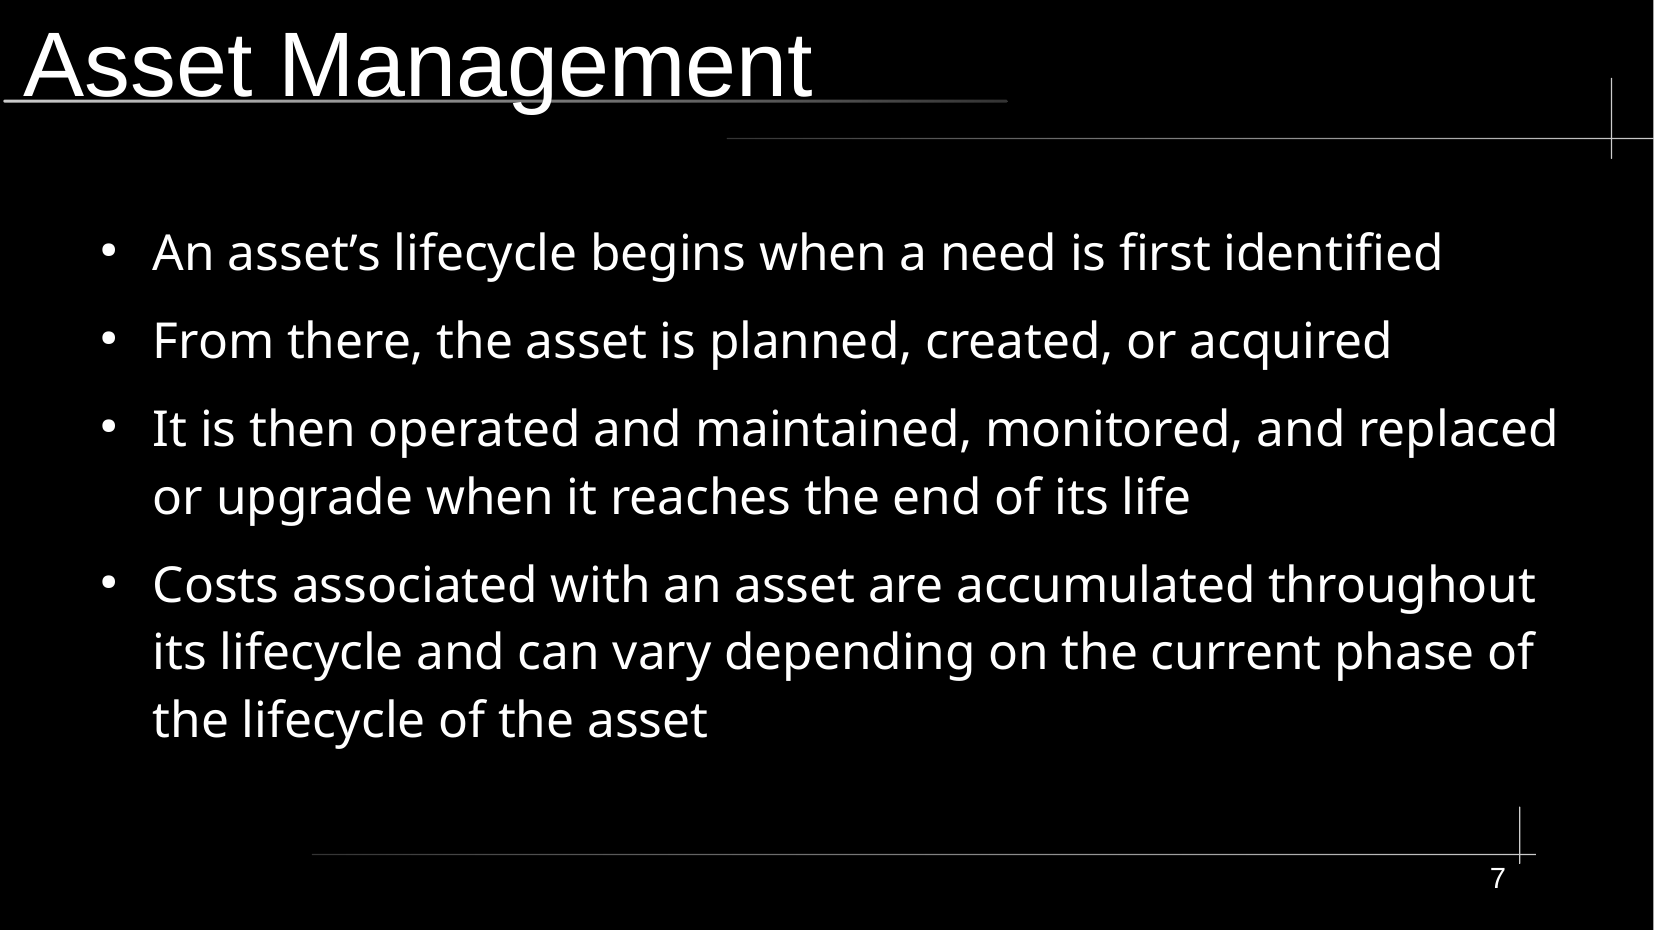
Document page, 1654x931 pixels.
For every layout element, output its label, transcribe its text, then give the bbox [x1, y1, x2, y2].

list An asset’s lifecycle begins when a need is first identified From there, the asset is planned, created, or acquired It is then operated and maintained, monitored, and replaced or upgrade when it reaches the end of its life Costs associated with an asset are accumulated throughout its lifecycle and can vary depending on the current phase of the lifecycle of the asset [82, 217, 1571, 758]
title Asset Management [23, 11, 1589, 119]
